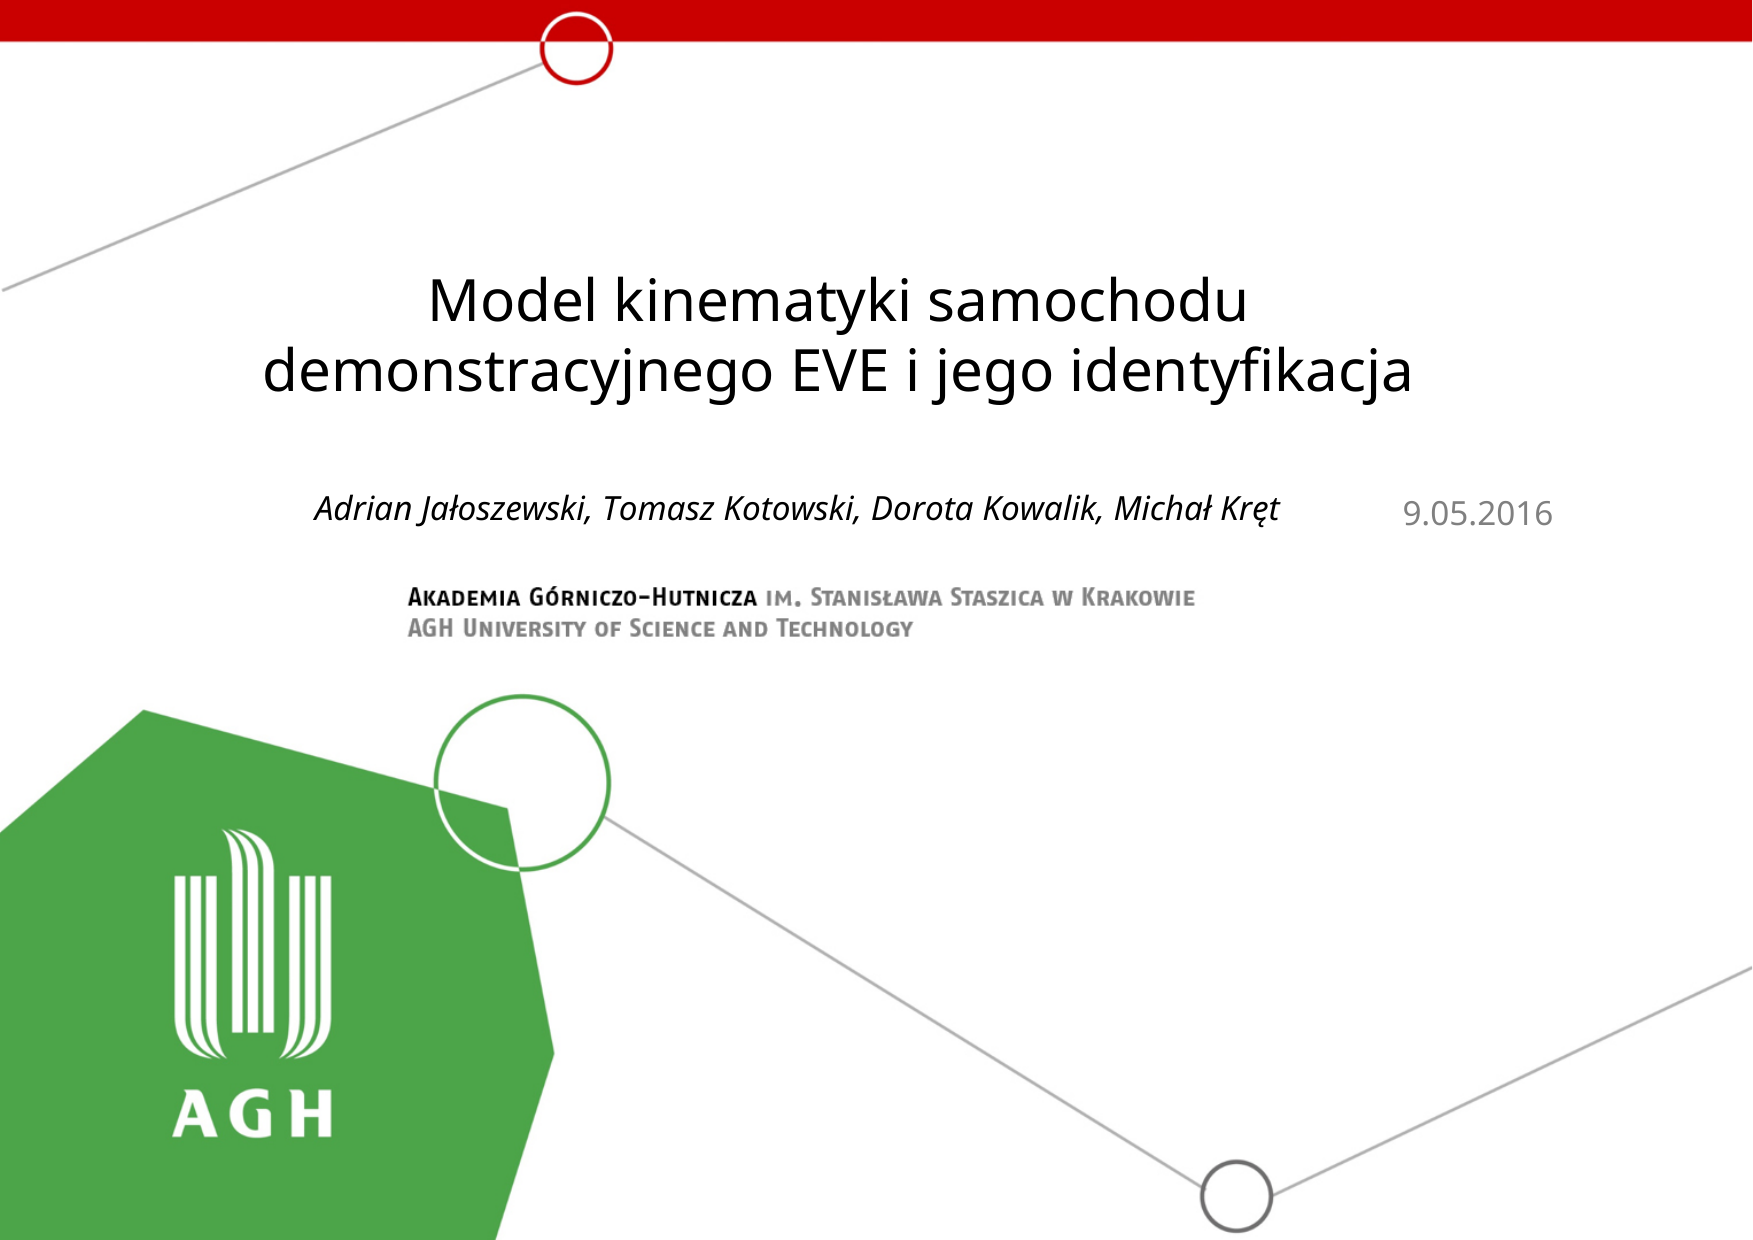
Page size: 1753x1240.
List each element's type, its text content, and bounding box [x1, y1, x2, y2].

text_box Adrian Jałoszewski, Tomasz Kotowski, Dorota Kowalik, Michał Kręt [300, 480, 1377, 535]
picture [0, 0, 1753, 1240]
text_box Model kinematyki samochodu demonstracyjnego EVE i jego identyfikacja [255, 254, 1606, 411]
text_box 9.05.2016 [1394, 484, 1562, 540]
